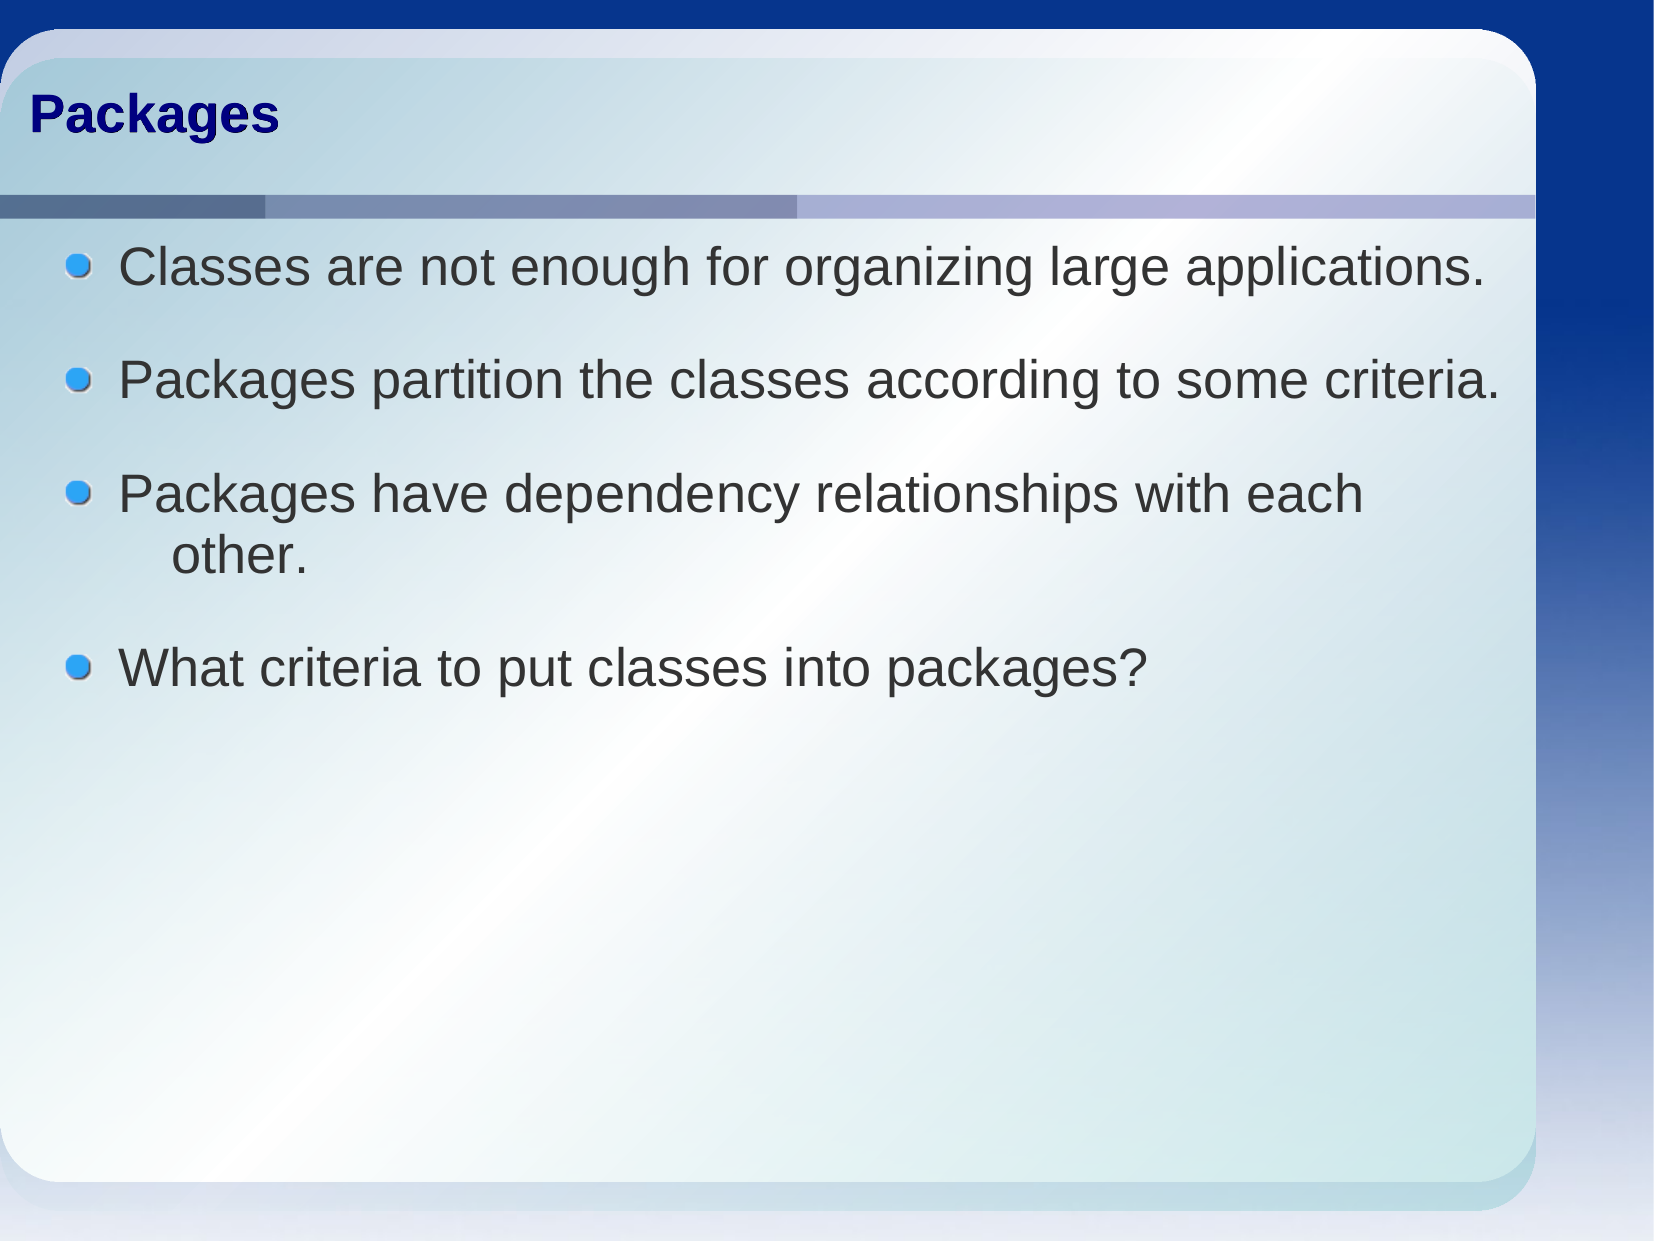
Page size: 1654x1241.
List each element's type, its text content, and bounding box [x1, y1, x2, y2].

list Classes are not enough for organizing large applications. Packages partition the classes according to some criteria. Packages have dependency relationships with each other. What criteria to put classes into packages? [29, 236, 1506, 1152]
title Packages [29, 49, 1506, 178]
text_box [0, 67, 1536, 1211]
picture [0, 0, 1654, 1241]
